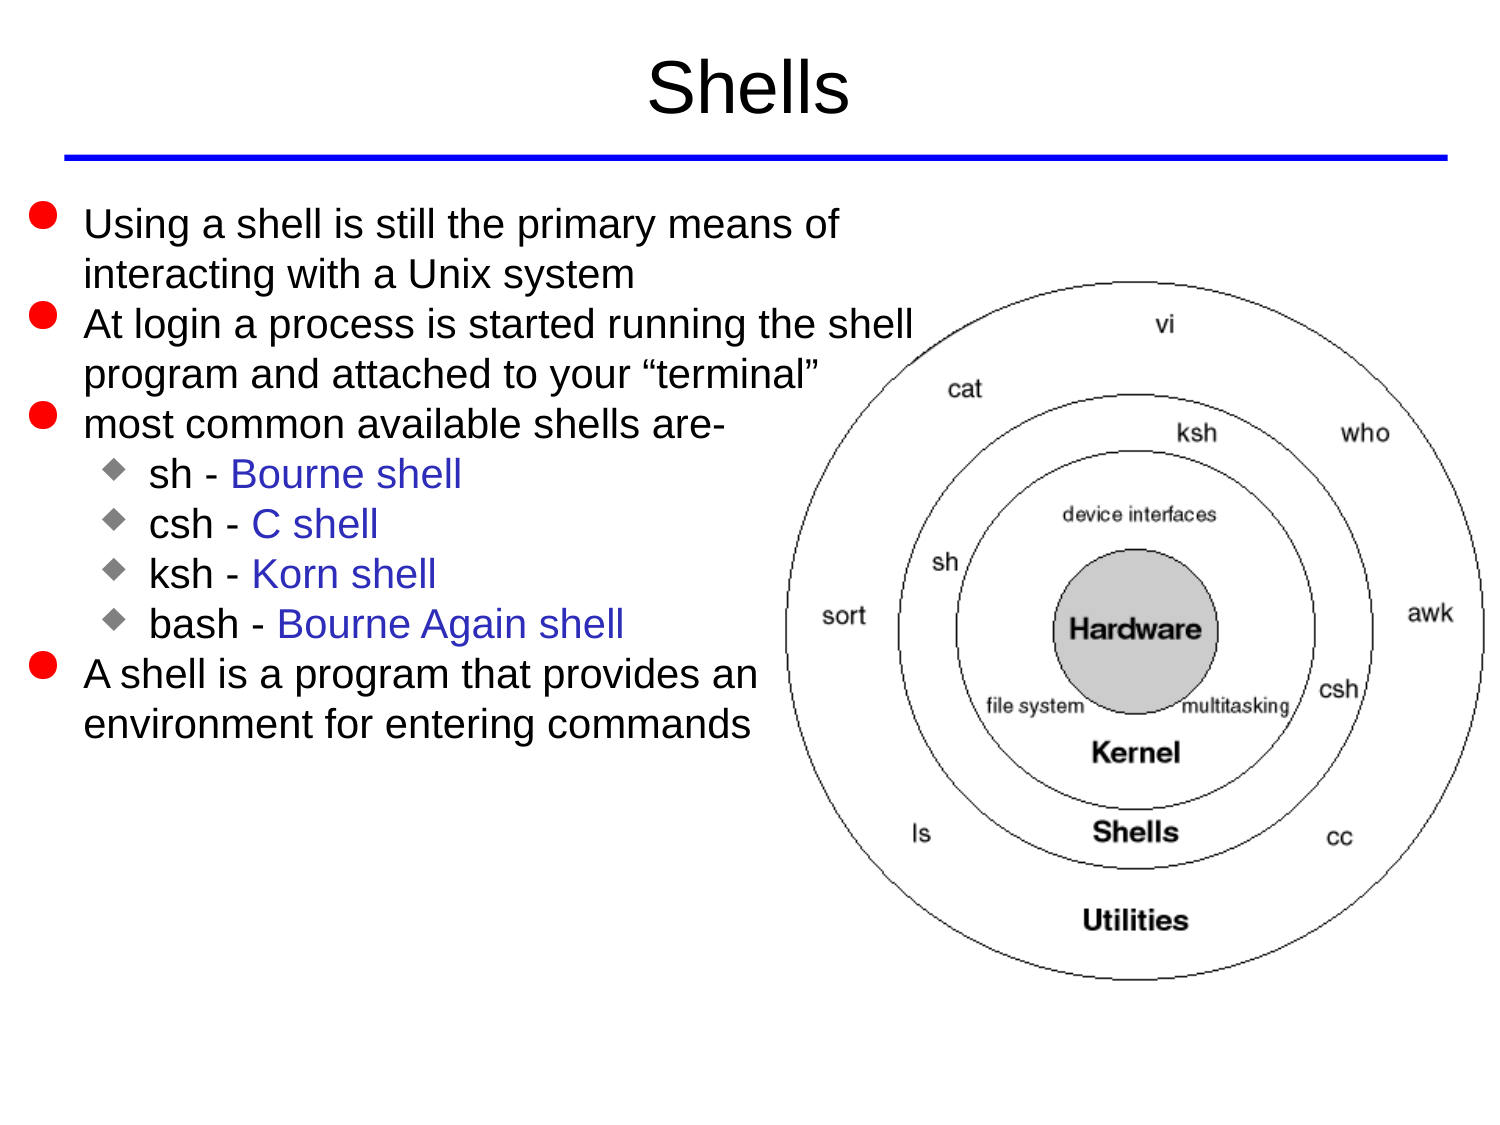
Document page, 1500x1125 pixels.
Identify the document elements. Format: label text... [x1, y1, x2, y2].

picture [1008, 280, 1488, 984]
title Shells [115, 21, 1382, 147]
list Using a shell is still the primary means of interacting with a Unix system At login a process is started running the shell program and attached to your “terminal” most common available shells are- sh - Bourne shell csh - C shell ksh - Korn shell bash - Bourne Again shell A shell is a program that provides an environment for entering commands [12, 189, 1008, 1104]
